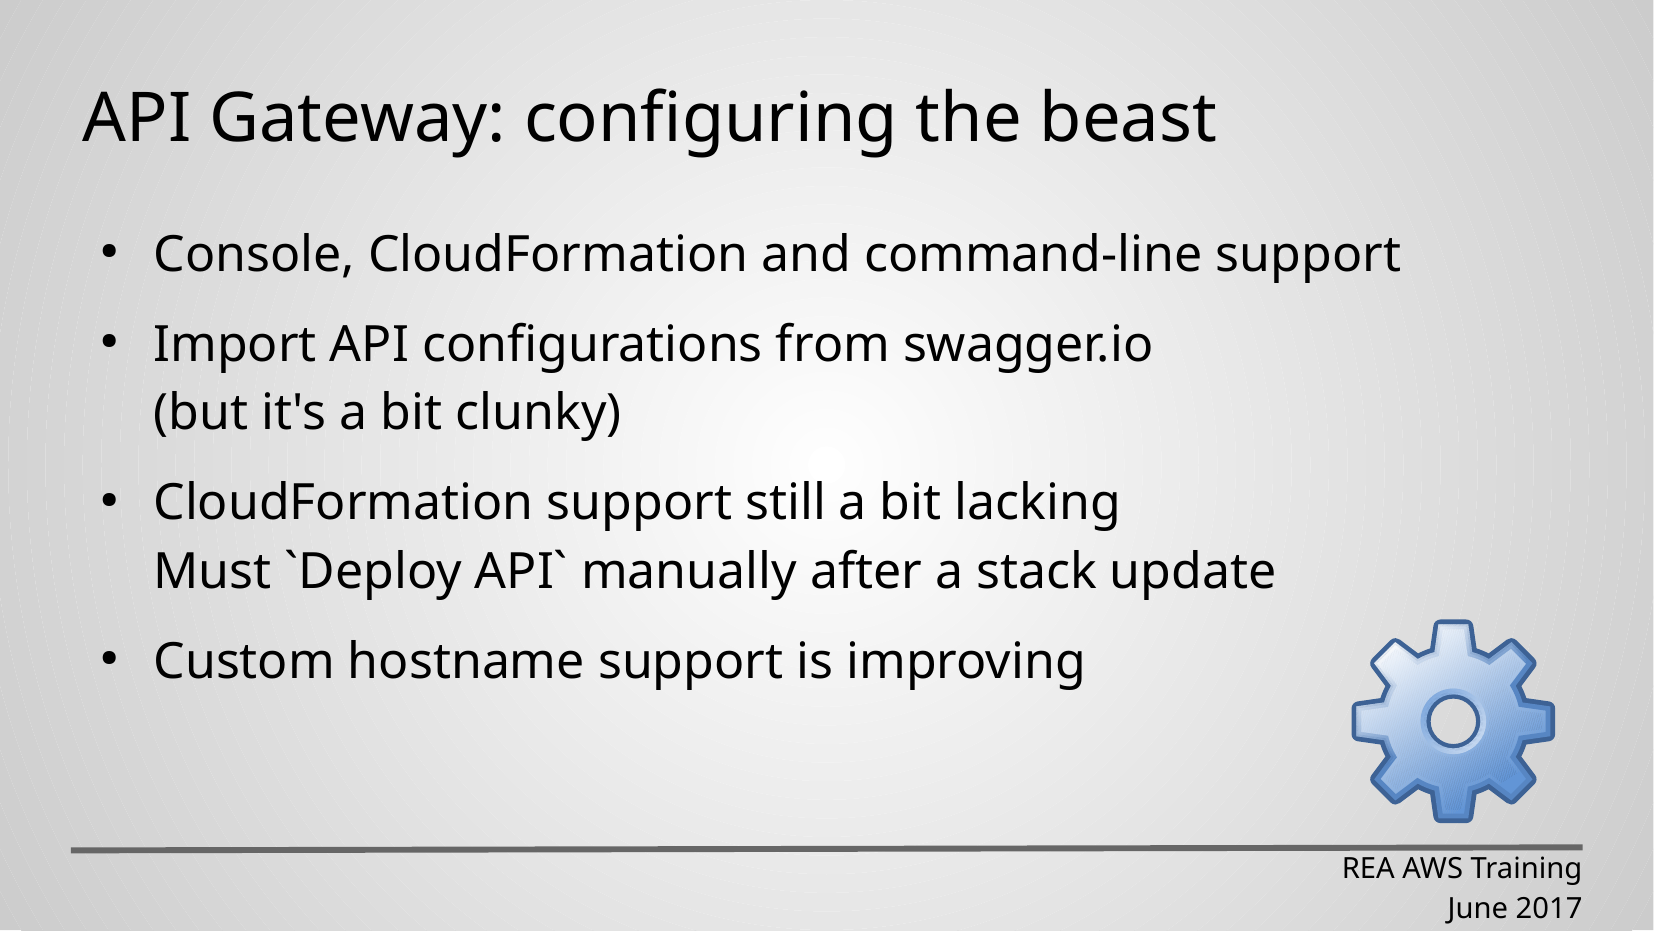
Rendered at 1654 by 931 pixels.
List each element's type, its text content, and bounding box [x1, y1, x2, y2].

list Console, CloudFormation and command-line support Import API configurations from swagger.io (but it's a bit clunky) CloudFormation support still a bit lacking Must `Deploy API` manually after a stack update Custom hostname support is improving [82, 217, 1571, 827]
title API Gateway: configuring the beast [82, 37, 1571, 193]
picture [1322, 590, 1583, 851]
